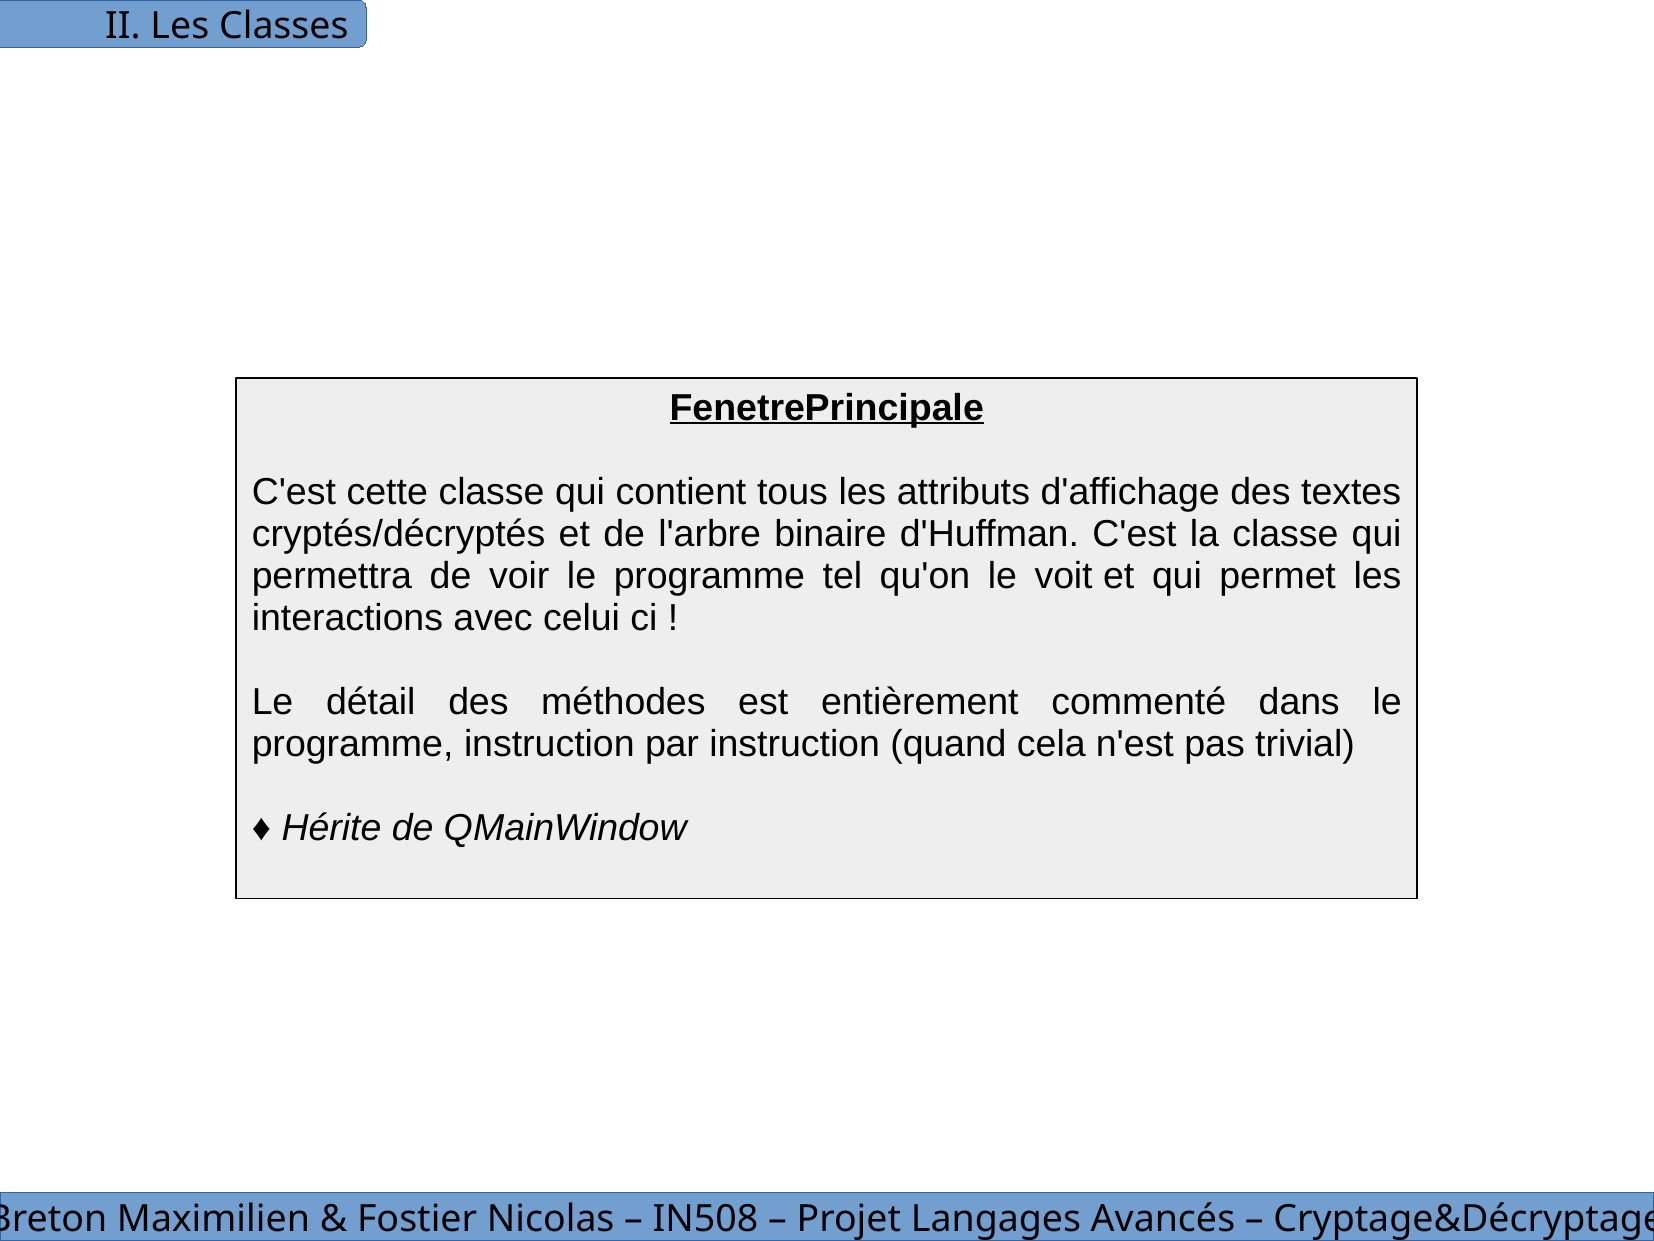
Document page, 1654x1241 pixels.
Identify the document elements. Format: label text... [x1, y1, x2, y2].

text_box II. Les Classes [0, 0, 367, 48]
text_box Breton Maximilien & Fostier Nicolas – IN508 – Projet Langages Avancés – Cryptage&Décryptage [0, 1192, 1654, 1241]
text_box FenetrePrincipale C'est cette classe qui contient tous les attributs d'affichage des textes cryptés/décryptés et de l'arbre binaire d'Huffman. C'est la classe qui permettra de voir le programme tel qu'on le voit et qui permet les interactions avec celui ci ! Le détail des méthodes est entièrement commenté dans le programme, instruction par instruction (quand cela n'est pas trivial) ♦ Hérite de QMainWindow [236, 378, 1418, 897]
